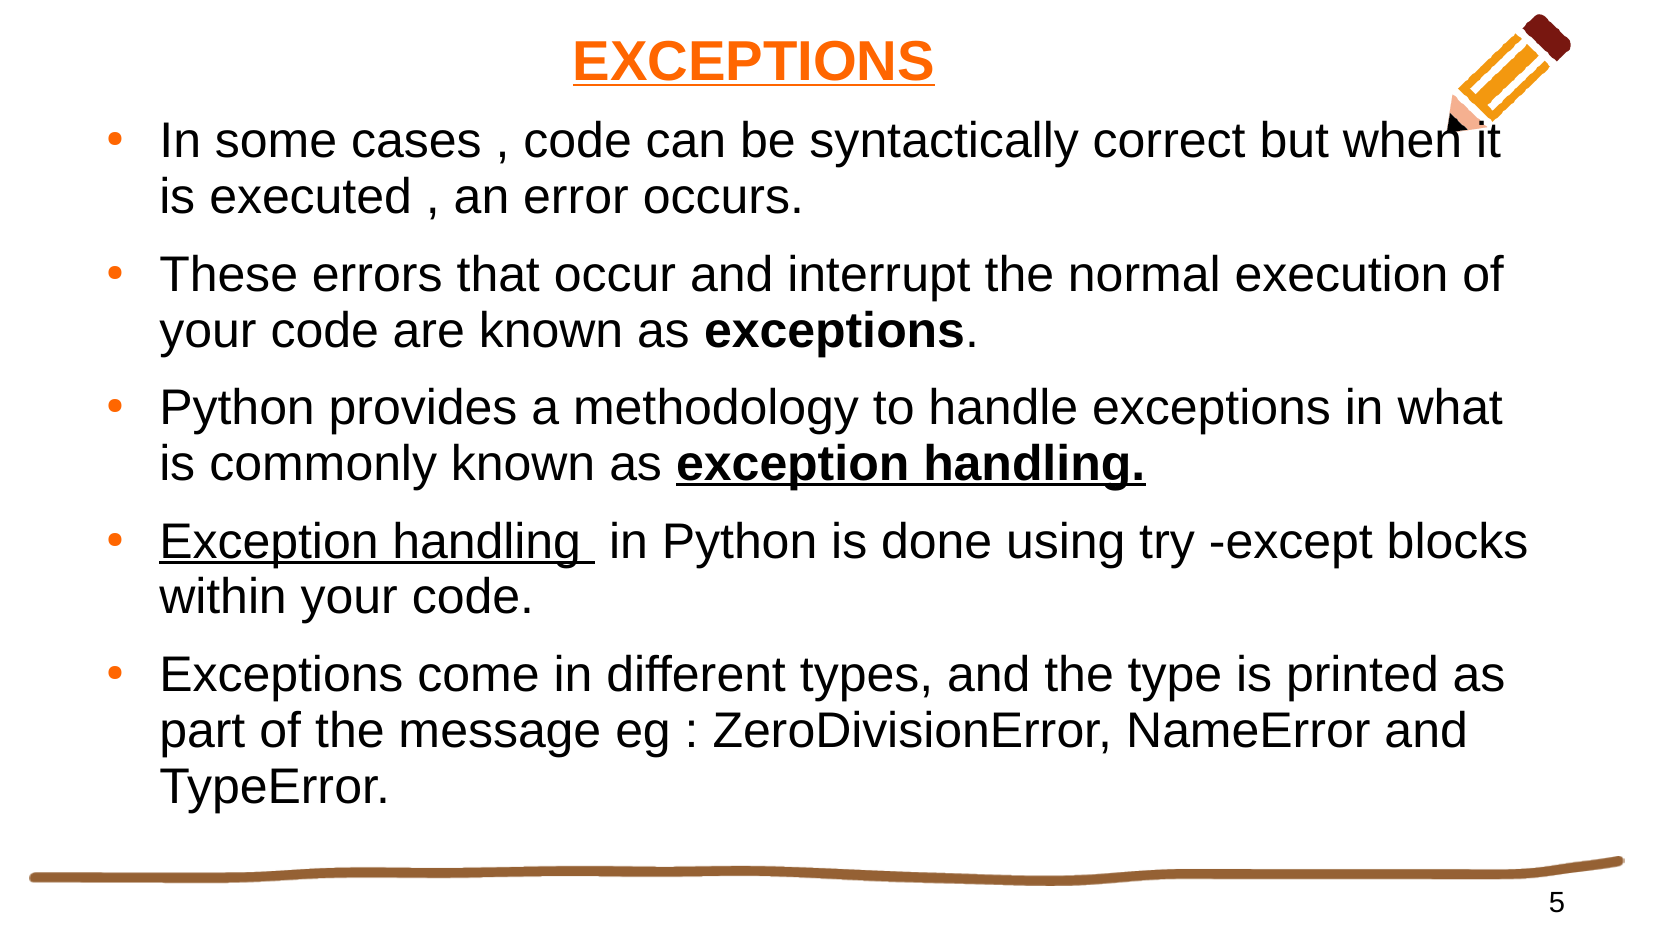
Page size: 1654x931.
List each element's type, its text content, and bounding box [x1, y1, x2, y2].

list In some cases , code can be syntactically correct but when it is executed , an error occurs. These errors that occur and interrupt the normal execution of your code are known as exceptions. Python provides a methodology to handle exceptions in what is commonly known as exception handling. Exception handling in Python is done using try -except blocks within your code. Exceptions come in different types, and the type is printed as part of the message eg : ZeroDivisionError, NameError and TypeError. [88, 112, 1538, 857]
picture [29, 856, 1625, 886]
picture [1446, 14, 1571, 133]
title EXCEPTIONS [75, 9, 1434, 113]
